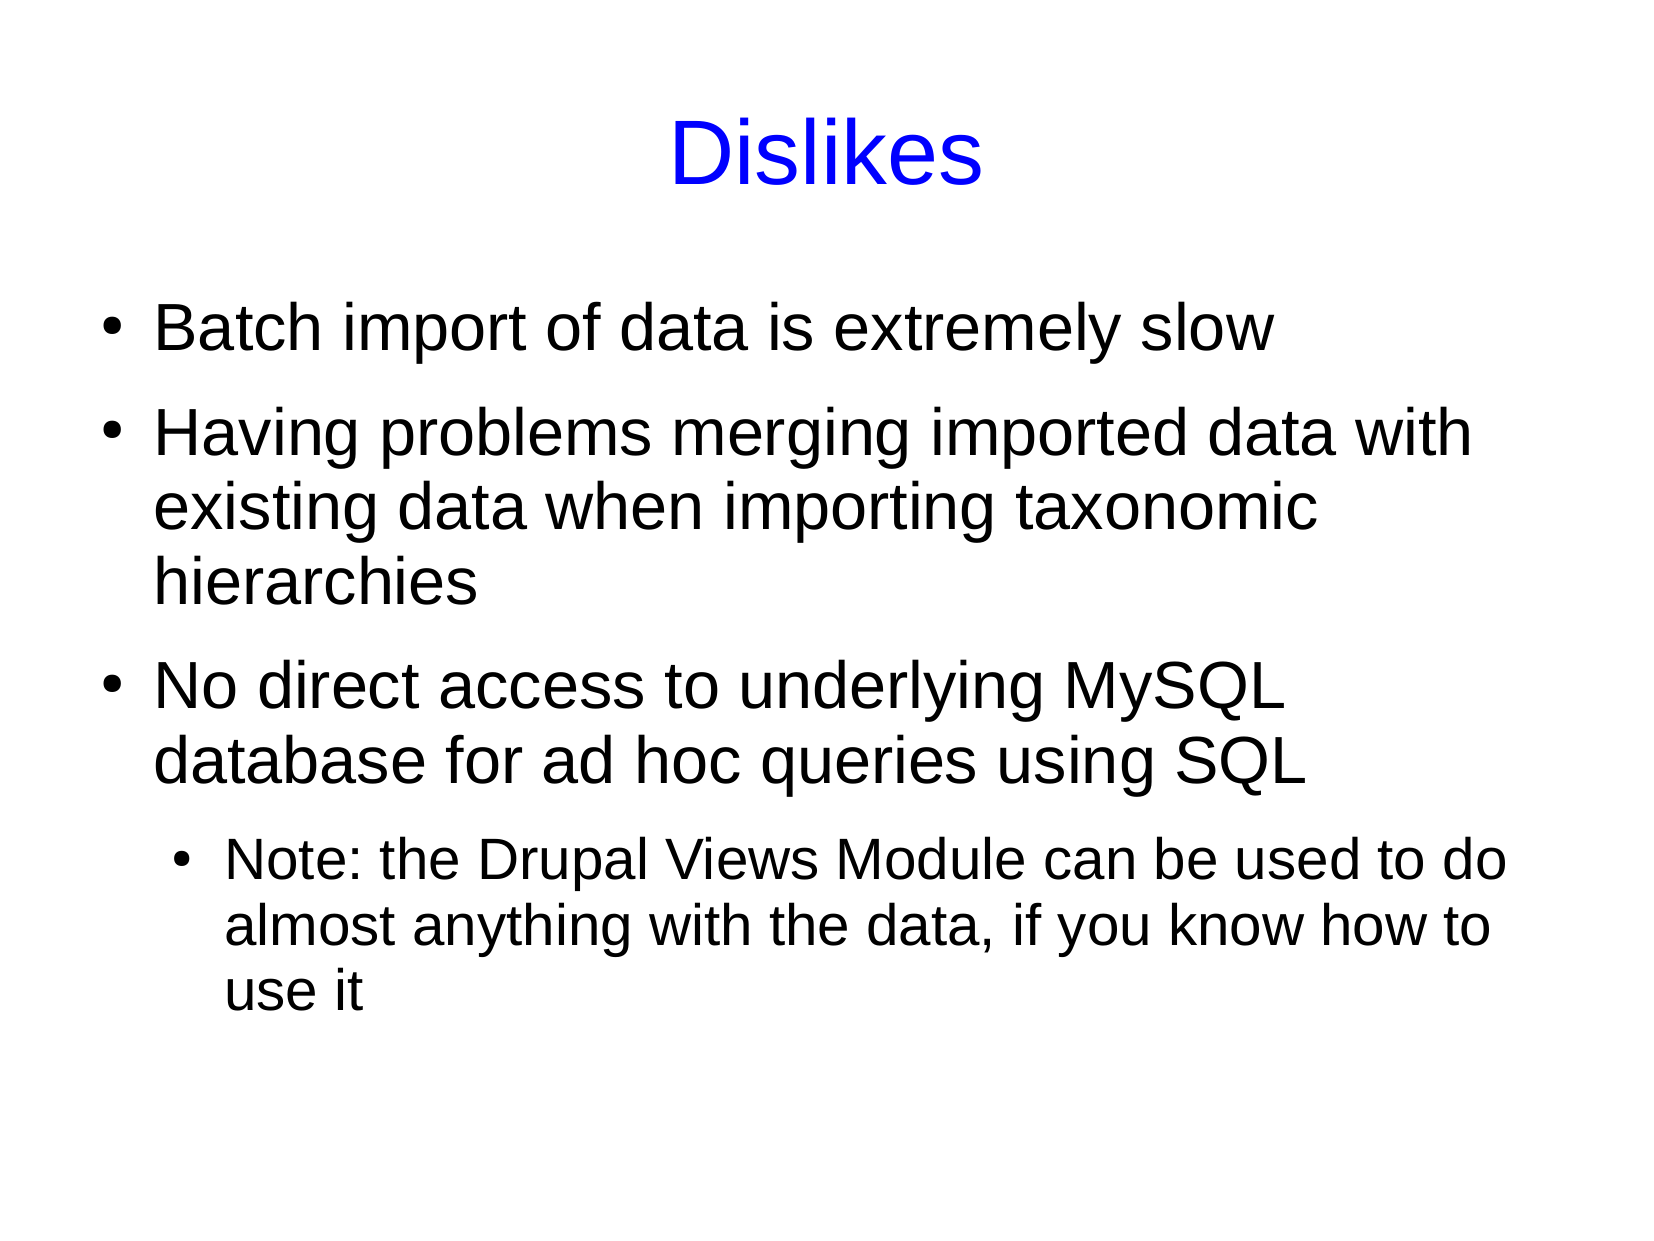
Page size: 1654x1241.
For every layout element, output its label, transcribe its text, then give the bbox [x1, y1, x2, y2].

list Batch import of data is extremely slow Having problems merging imported data with existing data when importing taxonomic hierarchies No direct access to underlying MySQL database for ad hoc queries using SQL Note: the Drupal Views Module can be used to do almost anything with the data, if you know how to use it [82, 290, 1571, 1121]
title Dislikes [82, 56, 1571, 250]
